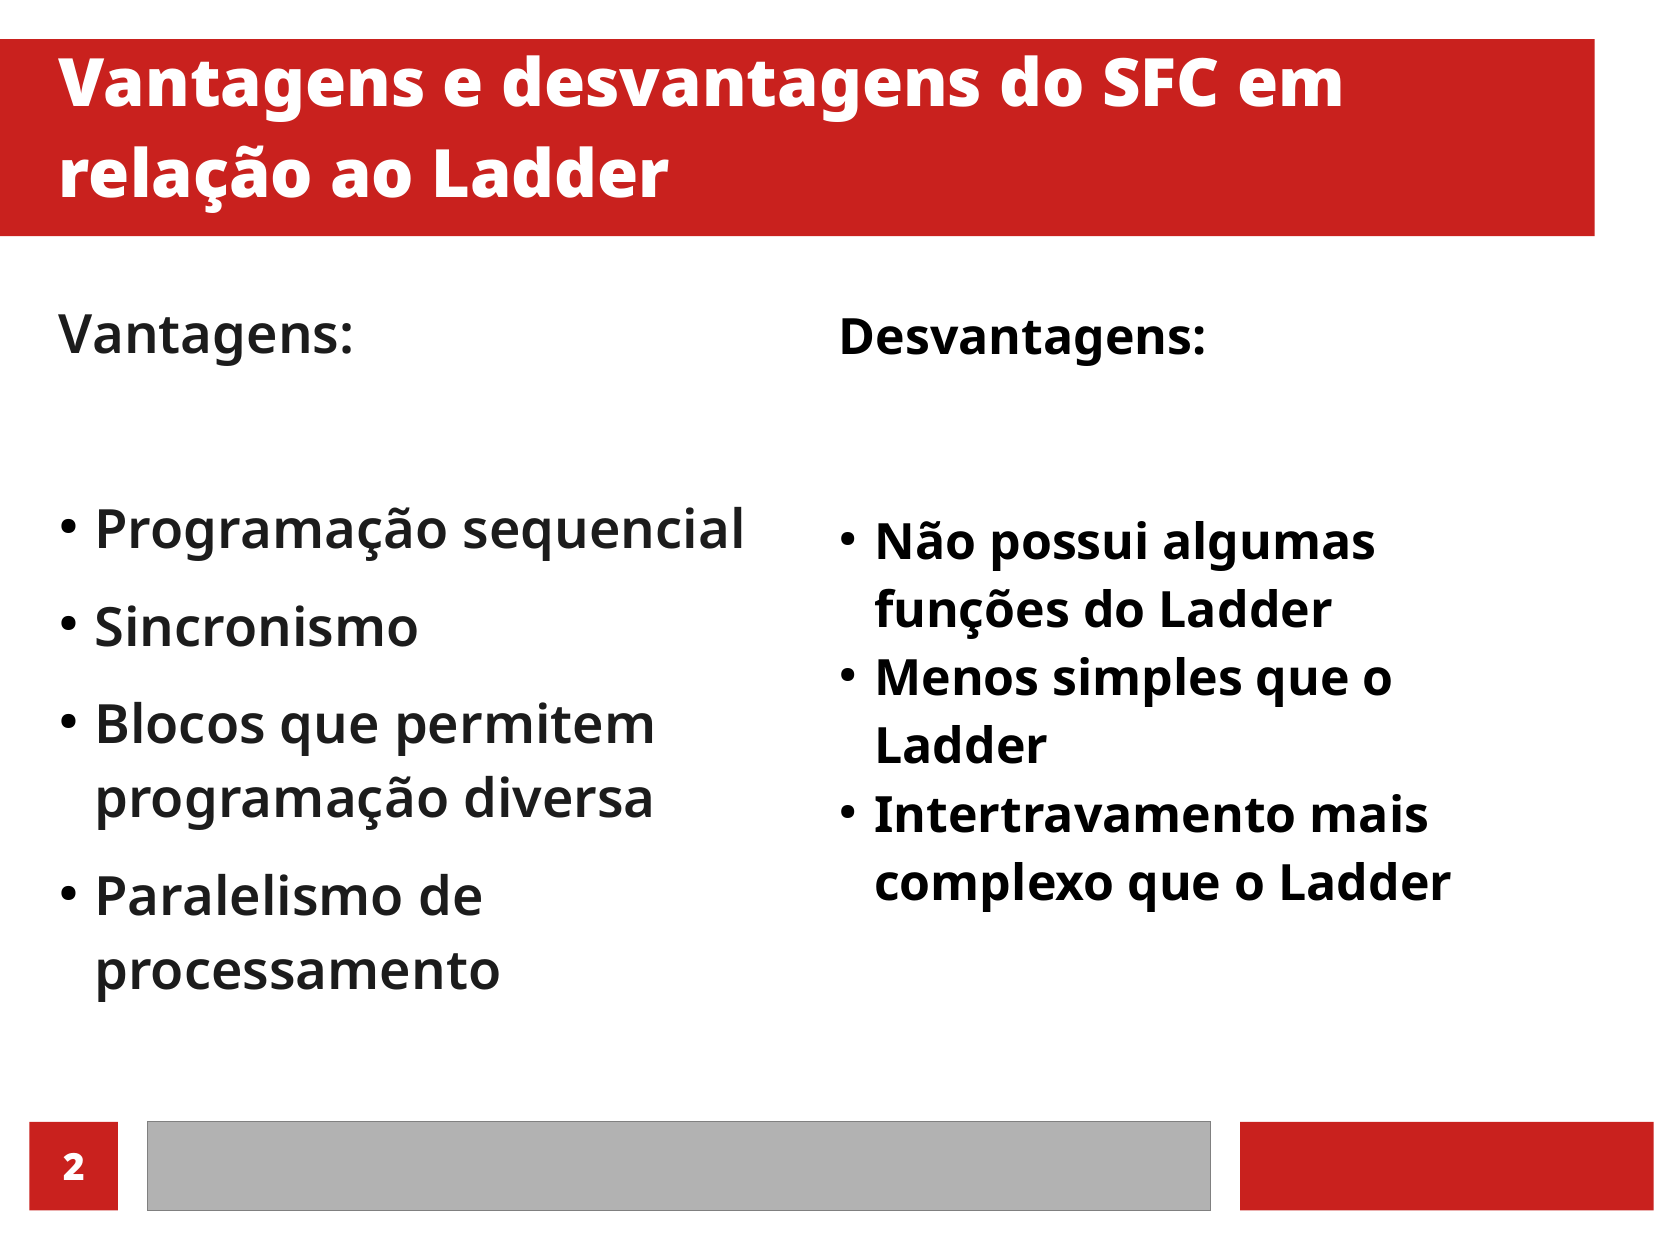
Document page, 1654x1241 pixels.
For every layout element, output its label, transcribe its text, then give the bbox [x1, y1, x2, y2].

text_box Desvantagens: Não possui algumas funções do Ladder Menos simples que o Ladder Intertravamento mais complexo que o Ladder [824, 293, 1595, 1042]
title Vantagens e desvantagens do SFC em relação ao Ladder [58, 58, 1595, 217]
list Vantagens: Programação sequencial Sincronismo Blocos que permitem programação diversa Paralelismo de processamento [58, 295, 798, 1063]
